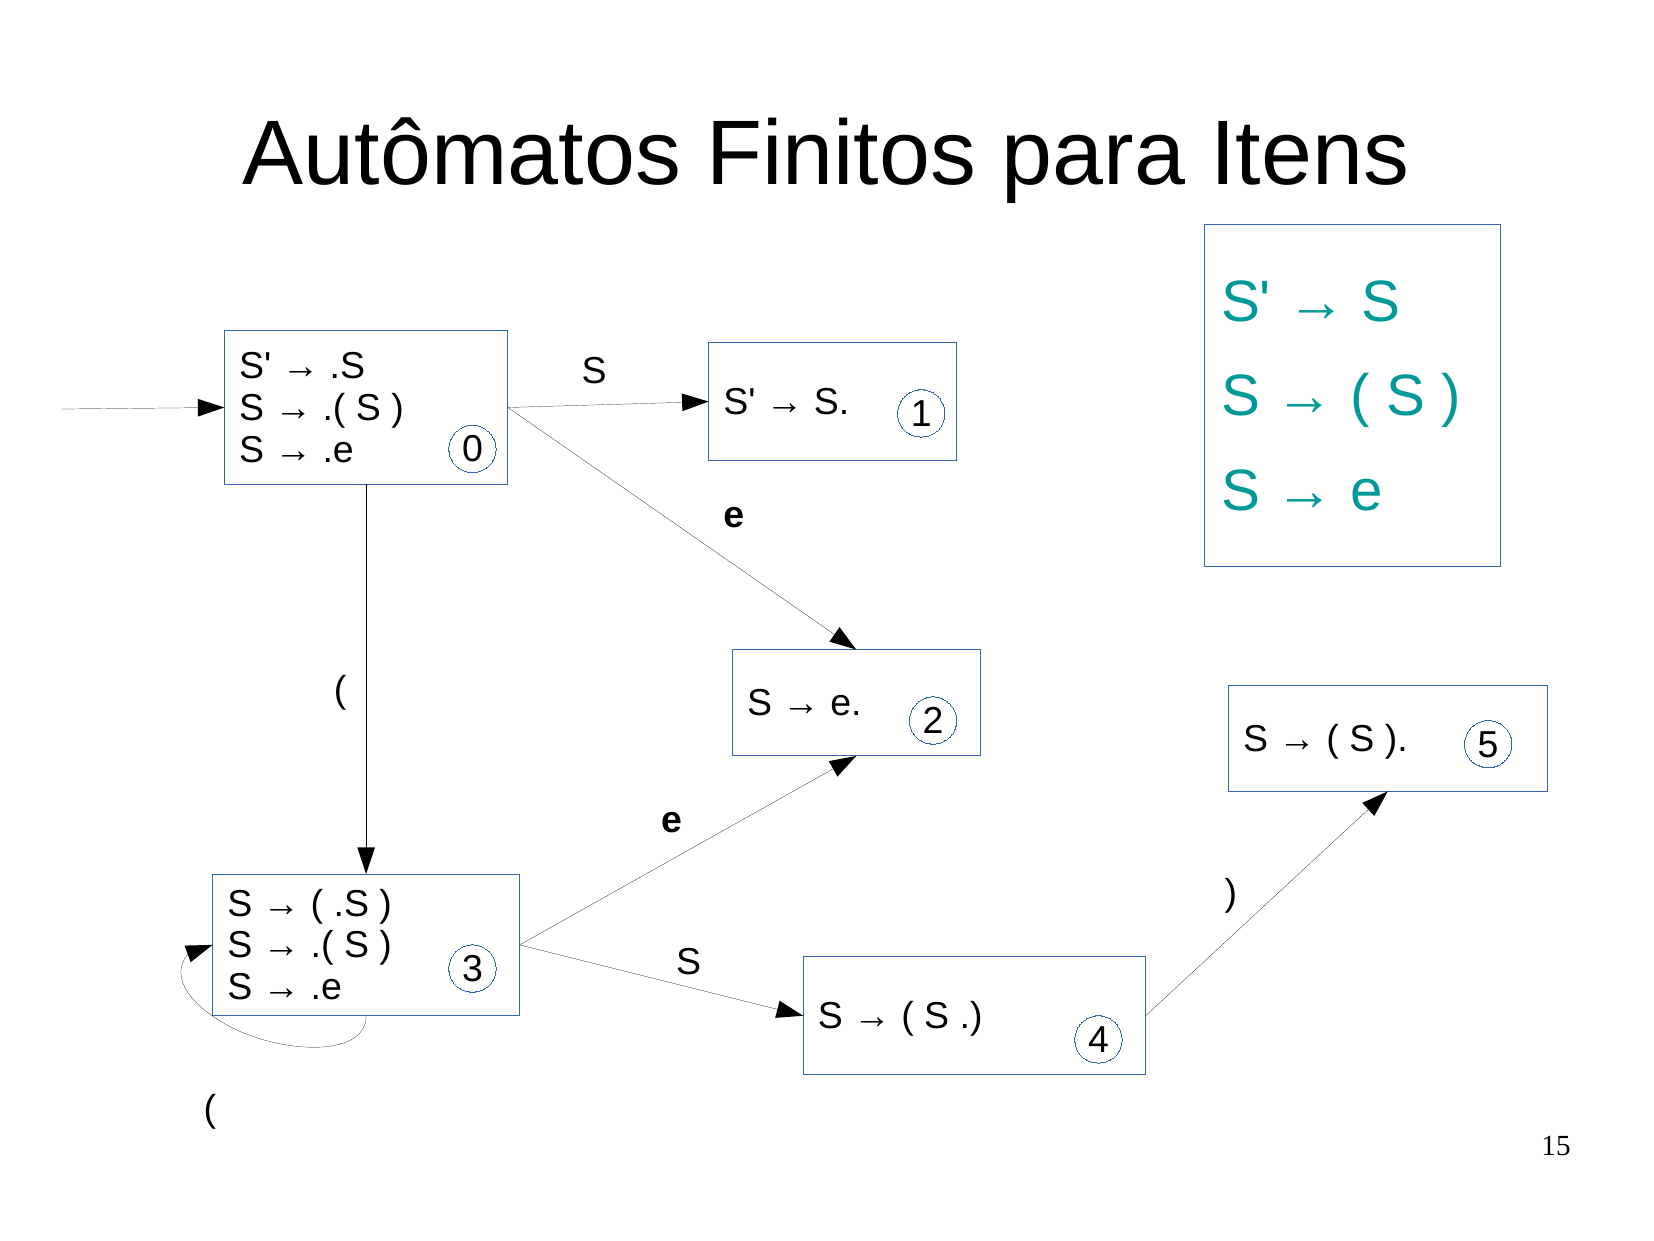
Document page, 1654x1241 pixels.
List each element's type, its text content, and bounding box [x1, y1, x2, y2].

text_box S → ( S .) [803, 956, 1146, 1075]
text_box e [708, 486, 760, 544]
text_box S' → S. [708, 342, 957, 461]
text_box 2 [909, 696, 957, 745]
text_box S → e. [732, 649, 981, 756]
text_box ) [1209, 864, 1252, 922]
text_box 5 [1464, 720, 1512, 768]
text_box ( [188, 1080, 232, 1137]
text_box S [661, 933, 717, 990]
text_box 0 [448, 425, 497, 473]
text_box S' → .S S → .( S ) S → .e [224, 330, 508, 485]
text_box 1 [897, 389, 945, 438]
text_box ( [318, 661, 362, 719]
text_box S → ( .S ) S → .( S ) S → .e [212, 874, 520, 1016]
text_box 4 [1074, 1015, 1123, 1064]
text_box S [566, 342, 622, 400]
text_box S → ( S ). [1228, 685, 1548, 792]
text_box 3 [448, 944, 497, 993]
list S' → S S → ( S ) S → e [1204, 224, 1501, 567]
text_box e [646, 791, 697, 849]
title Autômatos Finitos para Itens [82, 49, 1571, 257]
